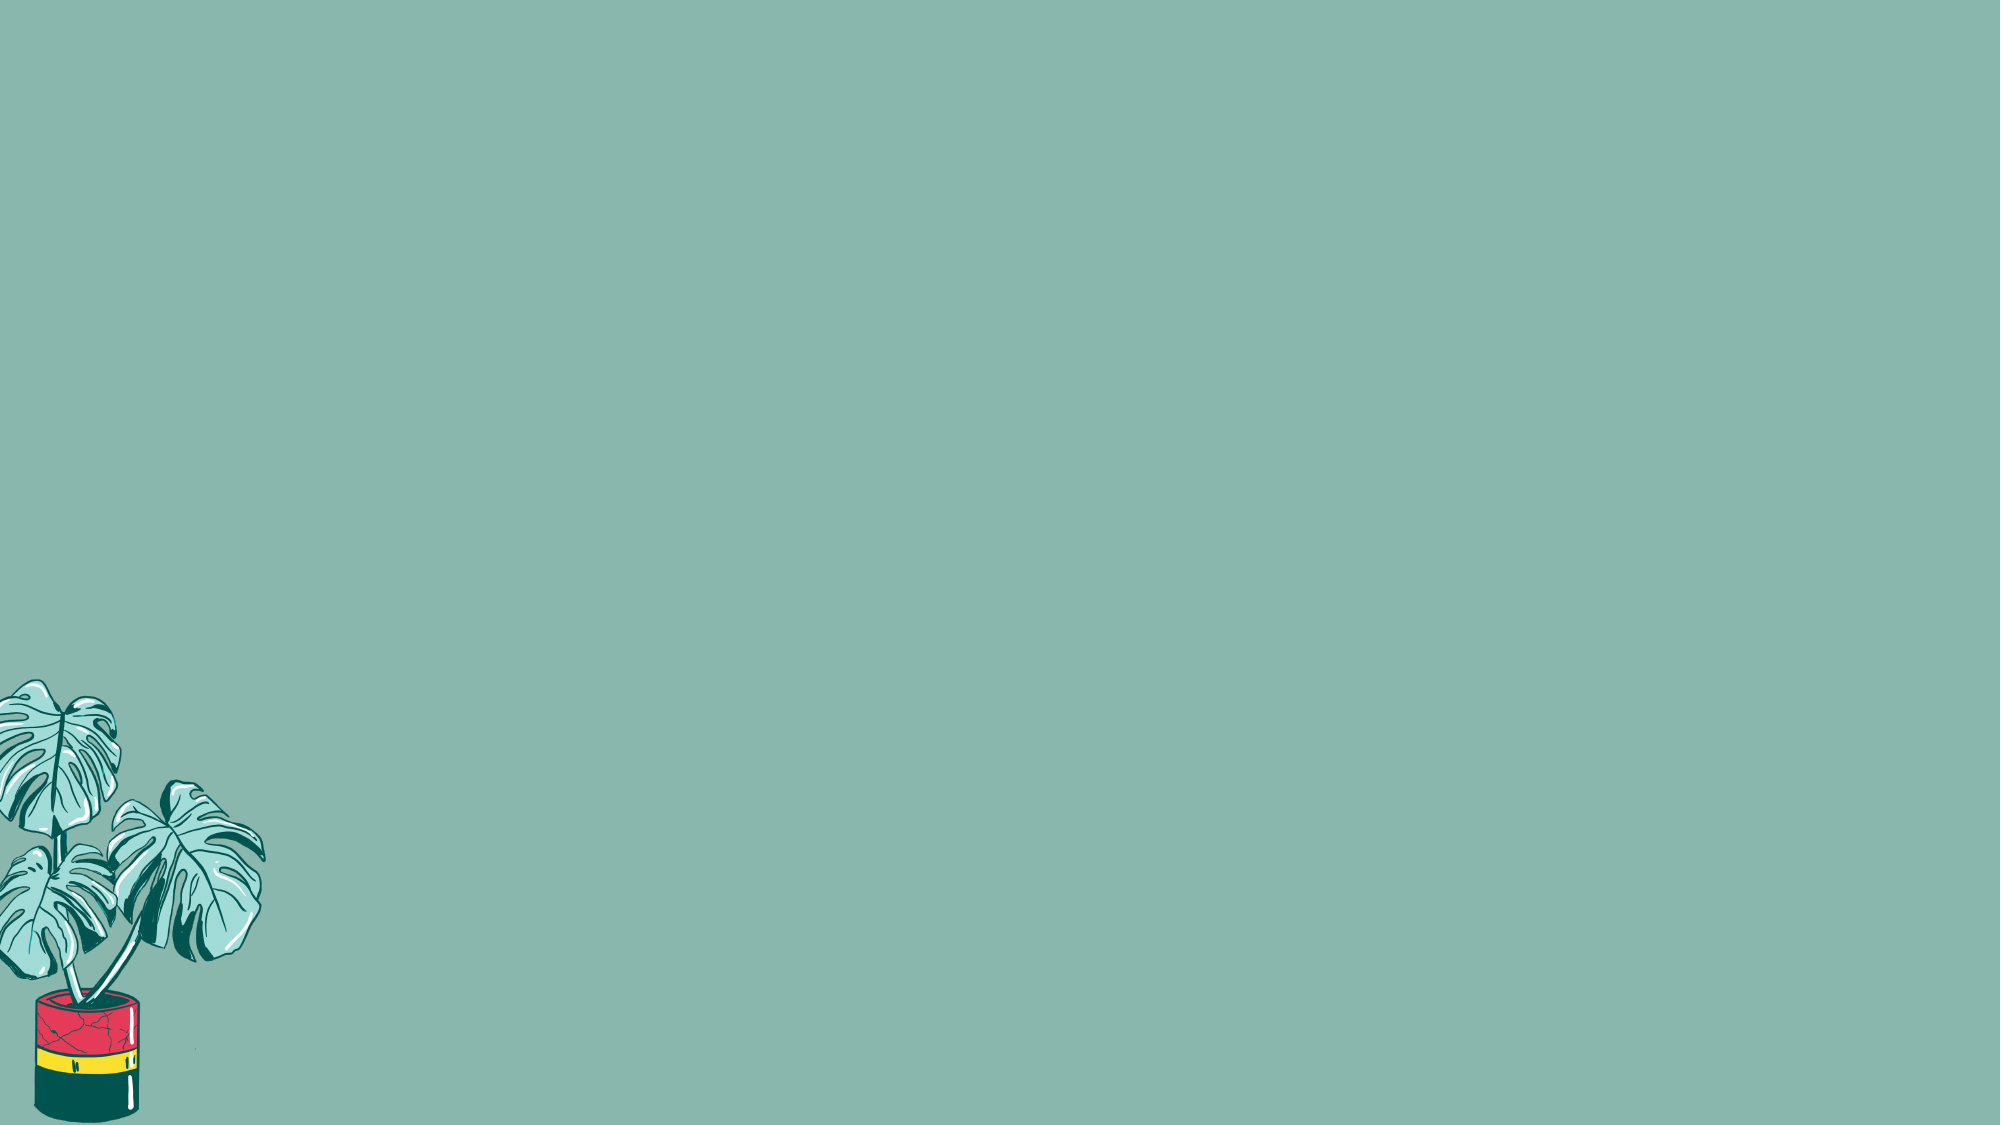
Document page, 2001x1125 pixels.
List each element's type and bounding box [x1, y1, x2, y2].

picture [0, 649, 279, 1125]
